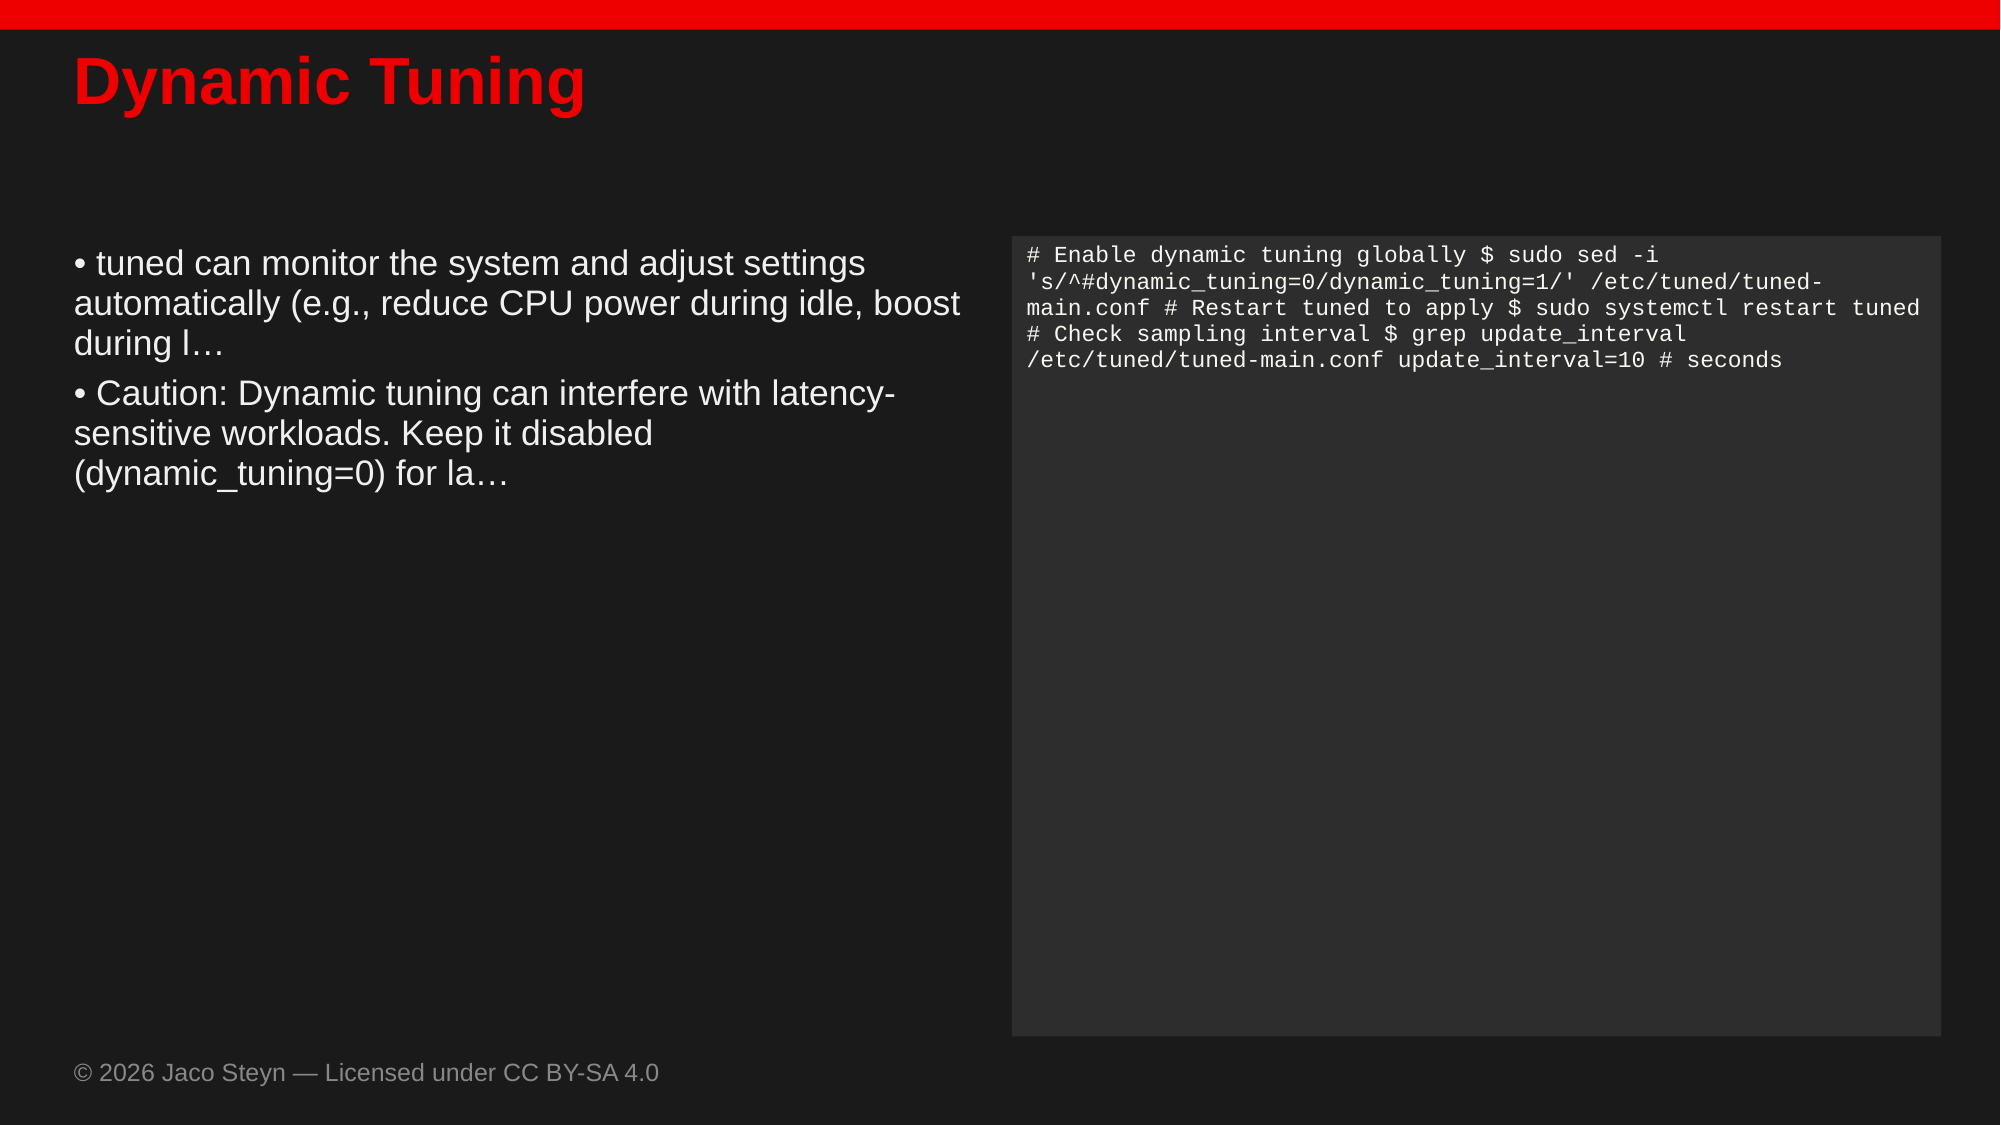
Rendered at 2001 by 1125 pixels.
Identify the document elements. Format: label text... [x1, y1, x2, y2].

text_box Dynamic Tuning [59, 36, 1942, 208]
text_box © 2026 Jaco Steyn — Licensed under CC BY-SA 4.0 [59, 1051, 1942, 1093]
text_box # Enable dynamic tuning globally $ sudo sed -i 's/^#dynamic_tuning=0/dynamic_tuning=1/' /etc/tuned/tuned-main.conf # Restart tuned to apply $ sudo systemctl restart tuned # Check sampling interval $ grep update_interval /etc/tuned/tuned-main.conf update_interval=10 # seconds [1011, 236, 1942, 1037]
text_box • tuned can monitor the system and adjust settings automatically (e.g., reduce CPU power during idle, boost during l… • Caution: Dynamic tuning can interfere with latency-sensitive workloads. Keep it disabled (dynamic_tuning=0) for la… [59, 236, 989, 1037]
text_box [0, 0, 2001, 30]
